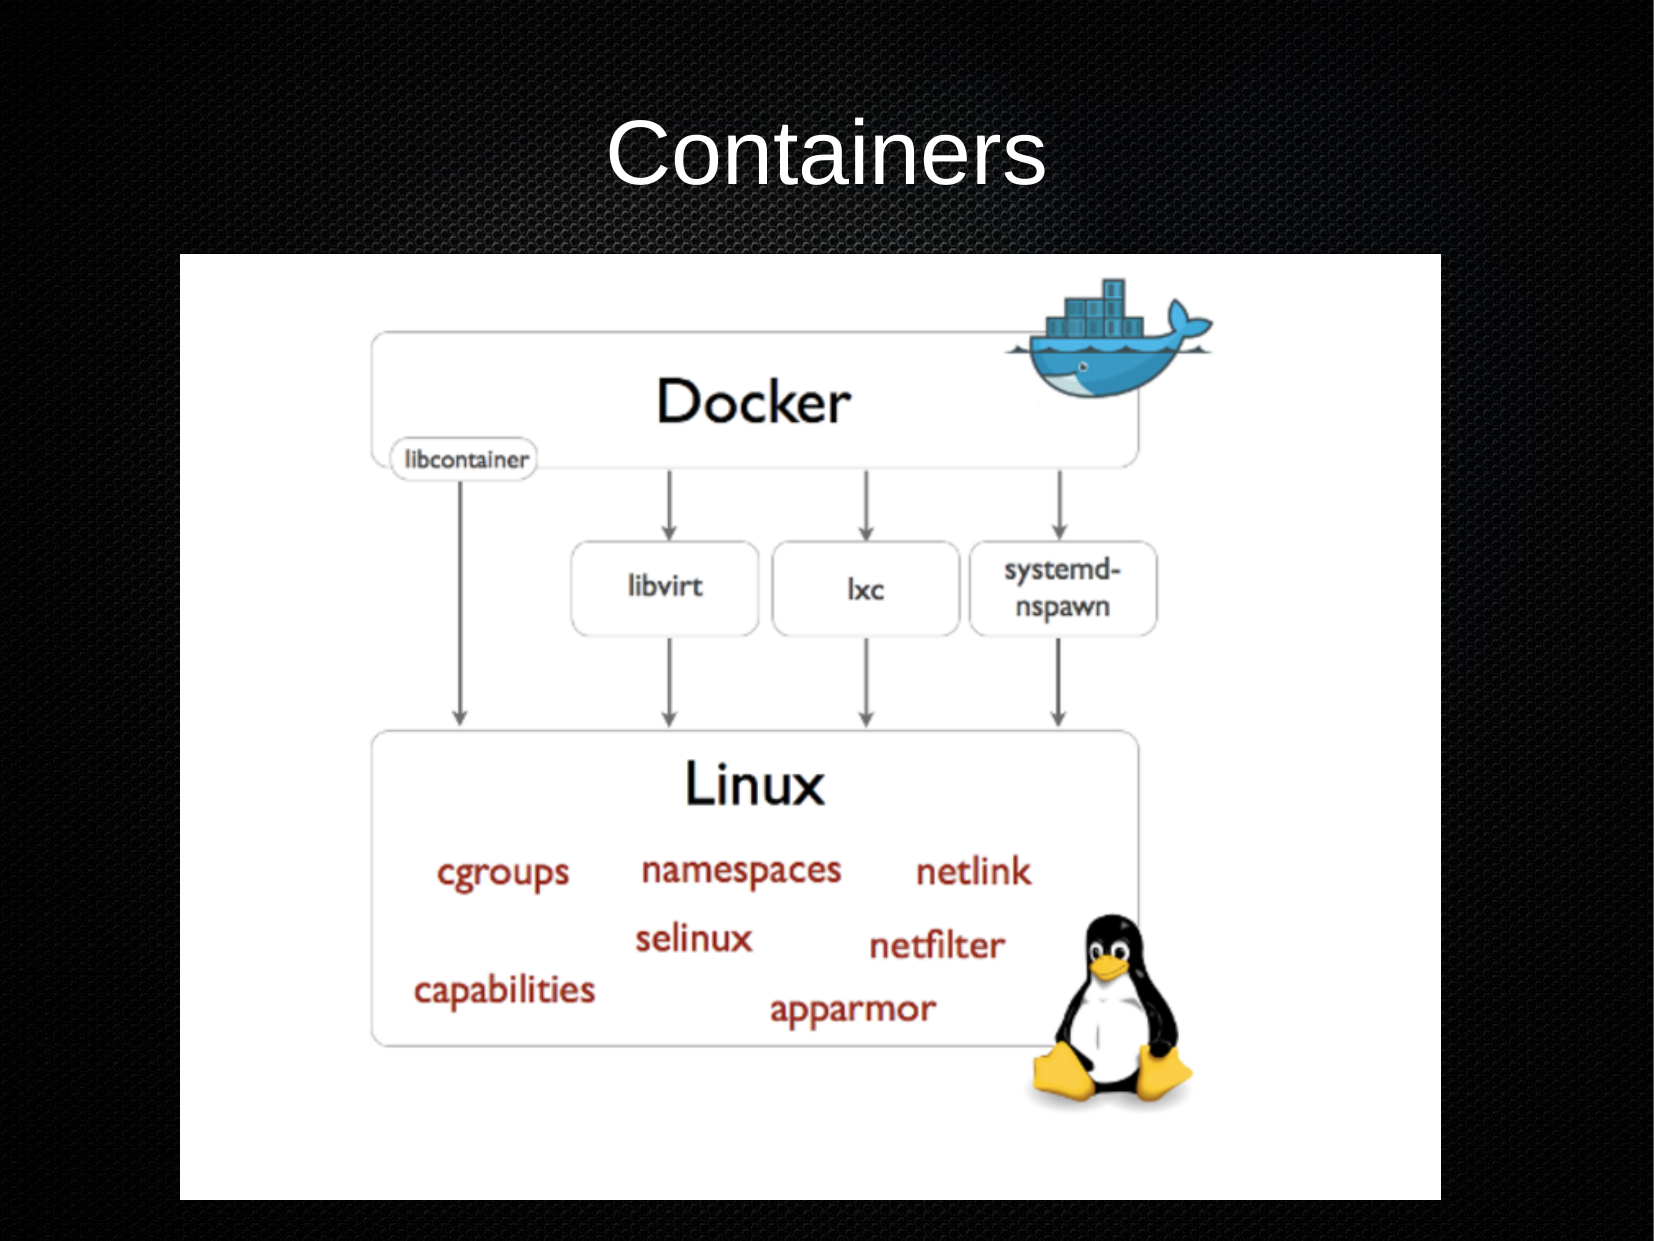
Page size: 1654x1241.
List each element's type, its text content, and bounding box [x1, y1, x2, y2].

picture [0, 0, 1654, 1241]
title Containers [82, 49, 1571, 257]
